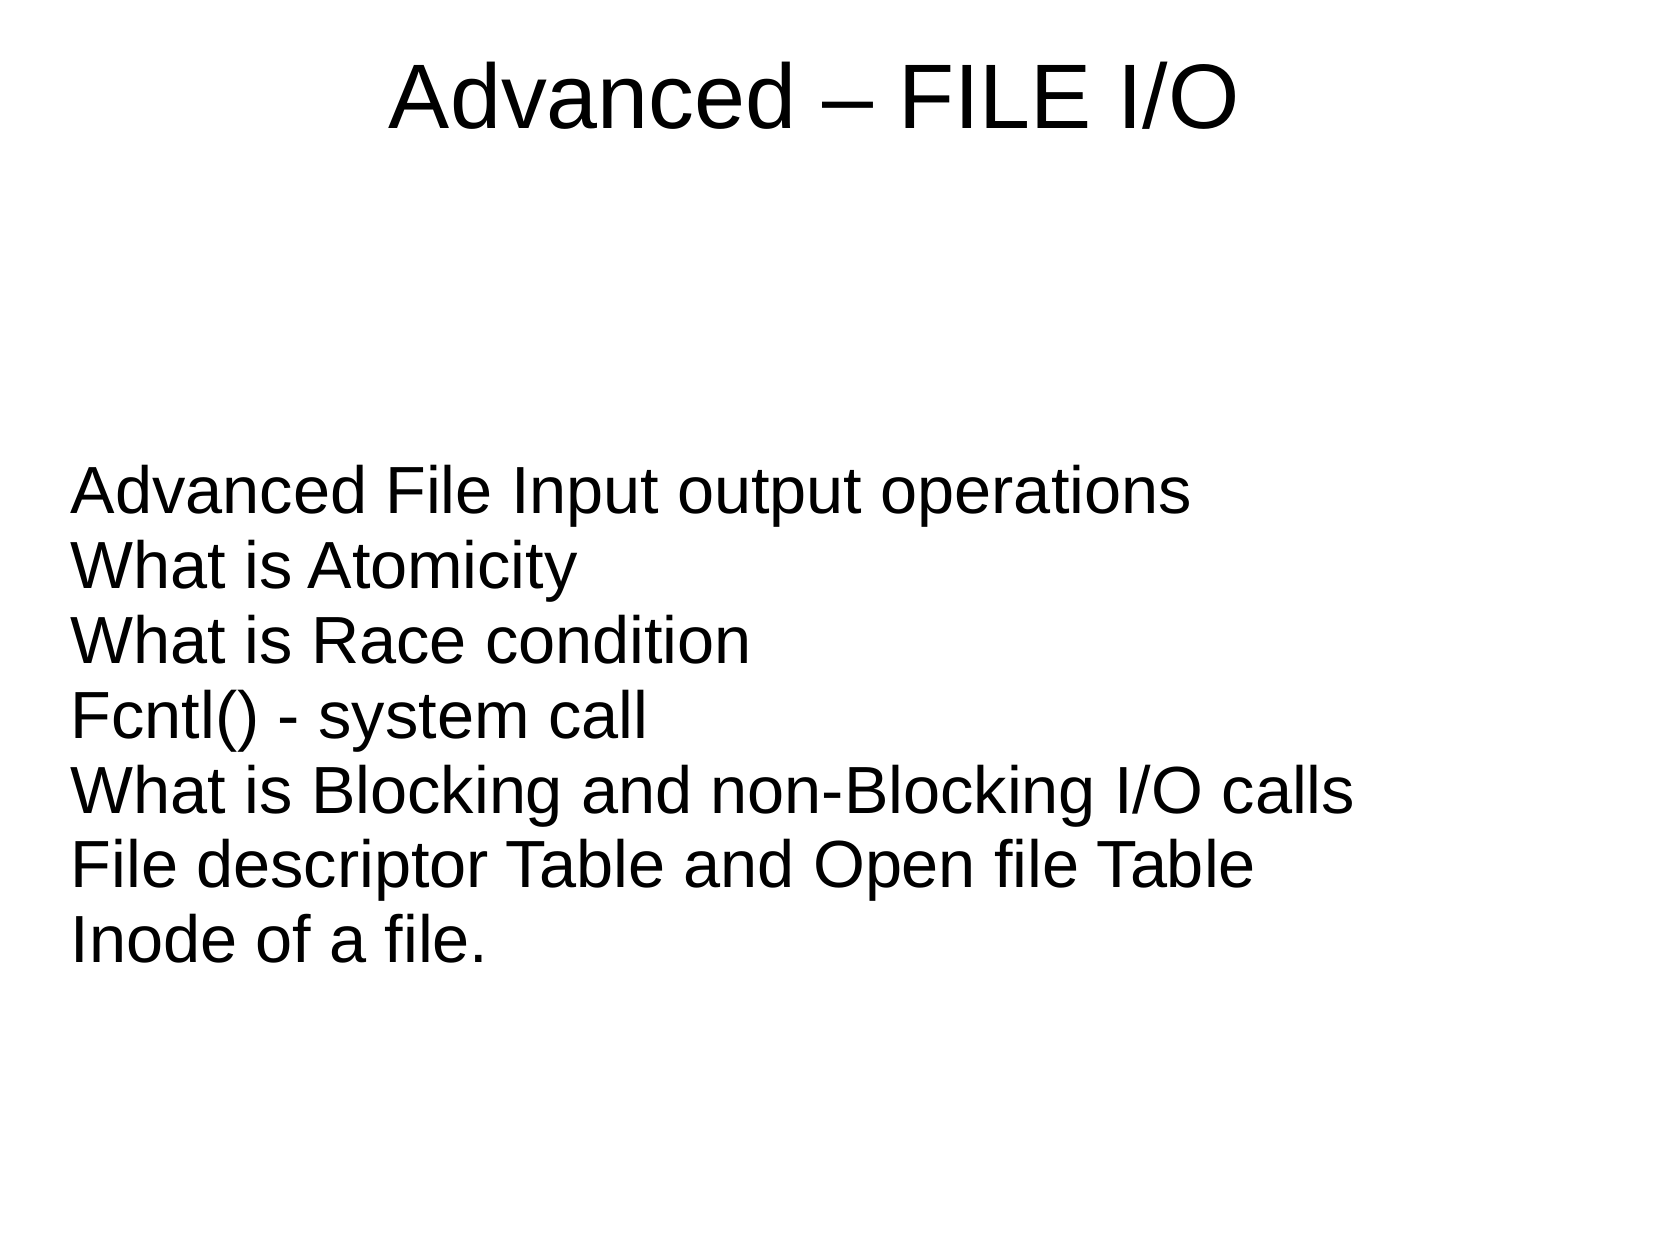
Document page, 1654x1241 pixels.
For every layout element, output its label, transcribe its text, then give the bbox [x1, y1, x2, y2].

subtitle Advanced File Input output operations What is Atomicity What is Race condition Fcntl() - system call What is Blocking and non-Blocking I/O calls File descriptor Table and Open file Table Inode of a file. [70, 355, 1560, 1075]
title Advanced – FILE I/O [70, 0, 1559, 201]
